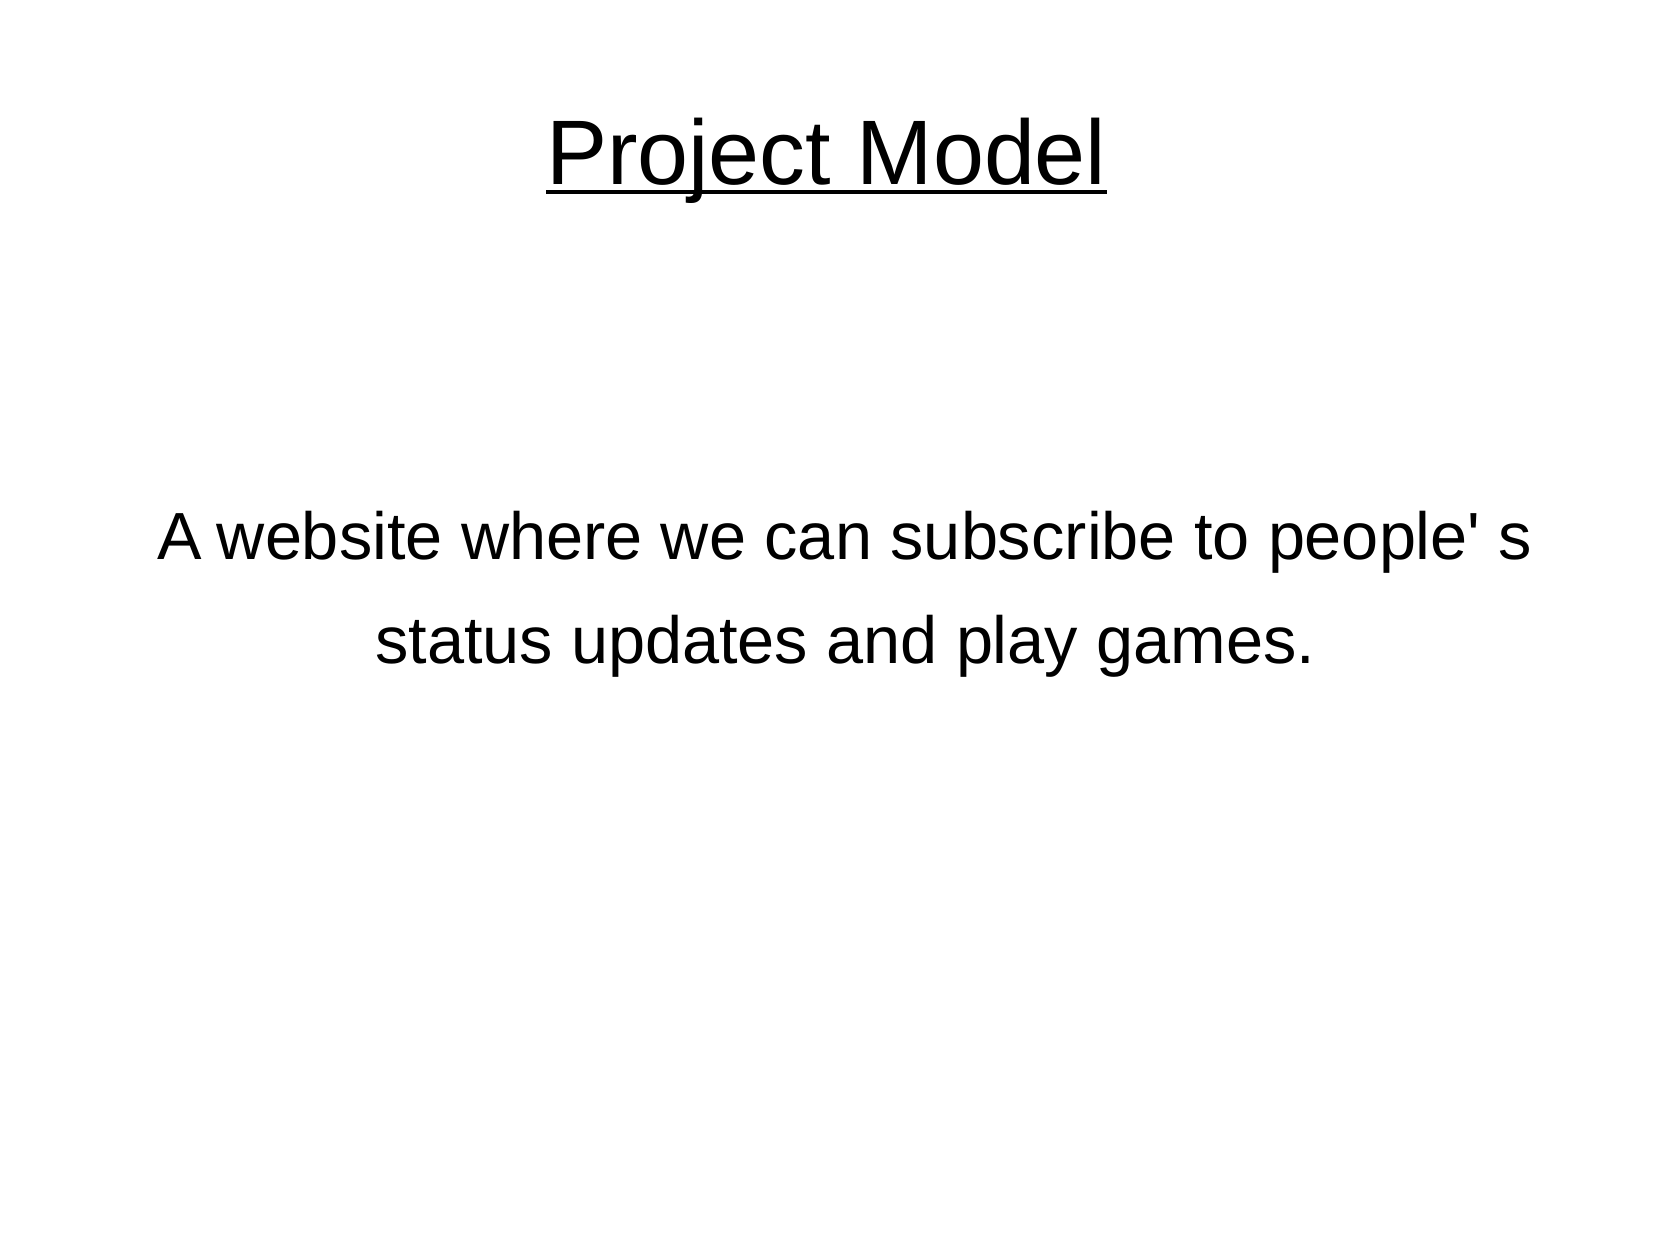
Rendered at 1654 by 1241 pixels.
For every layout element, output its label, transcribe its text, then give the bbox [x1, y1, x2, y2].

list A website where we can subscribe to people' s status updates and play games. [82, 290, 1538, 1010]
title Project Model [82, 49, 1571, 257]
